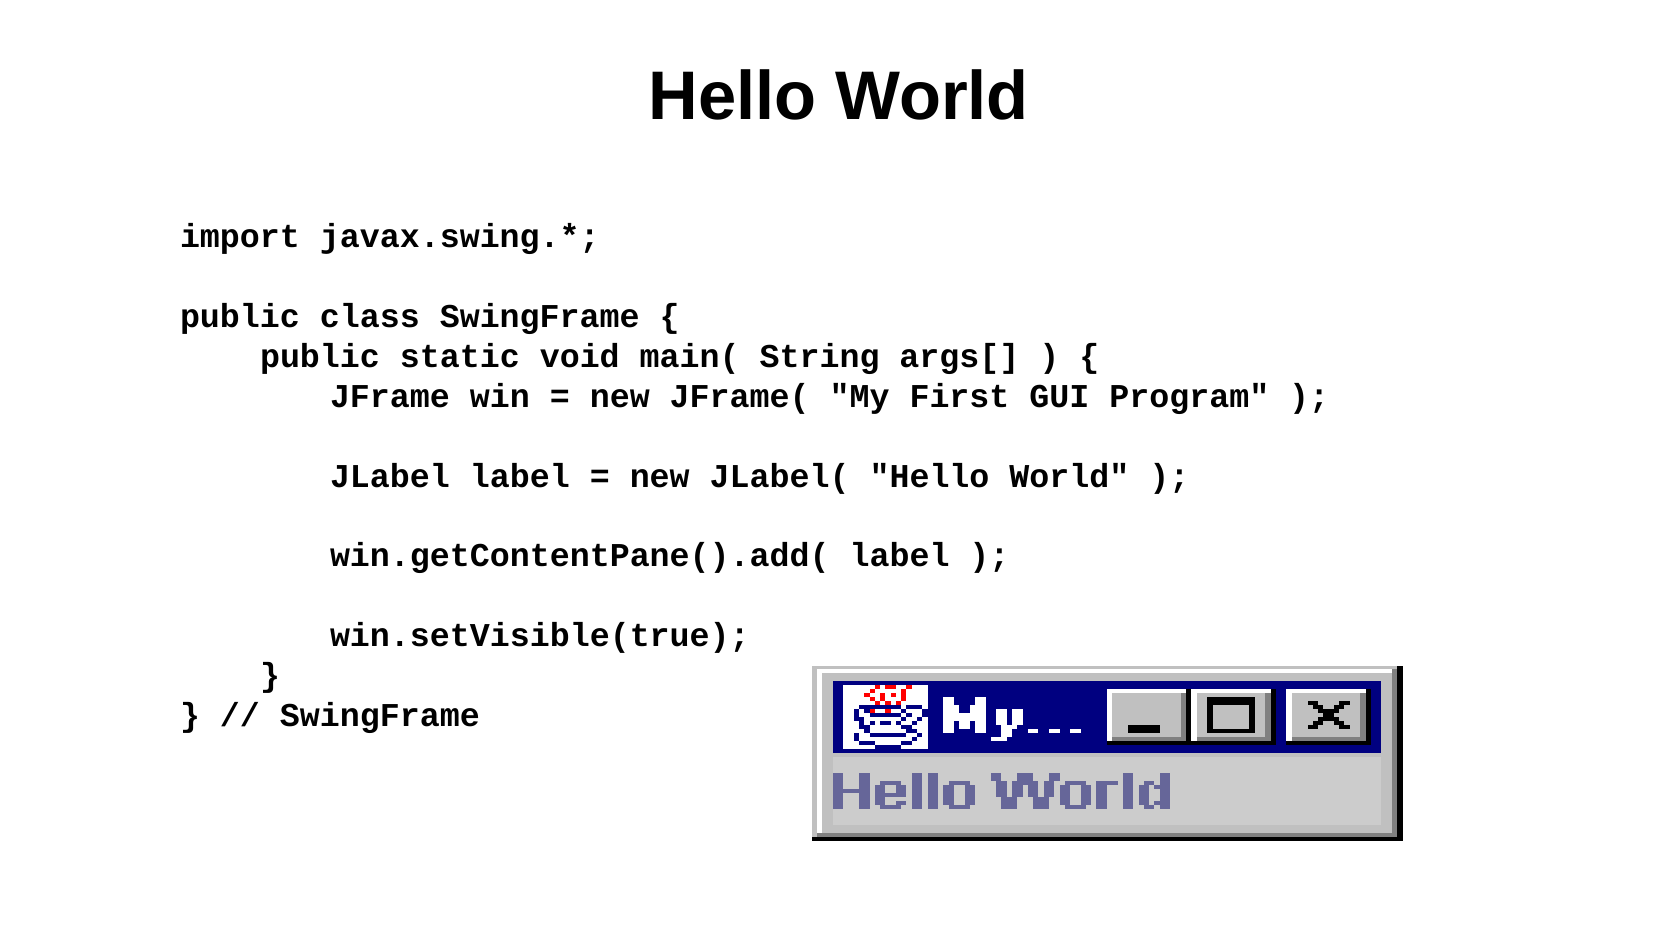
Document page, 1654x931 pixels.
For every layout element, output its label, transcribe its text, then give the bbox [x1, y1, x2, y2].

text_box import javax.swing.*; public class SwingFrame { public static void main( String args[] ) { JFrame win = new JFrame( "My First GUI Program" ); JLabel label = new JLabel( "Hello World" ); win.getContentPane().add( label ); win.setVisible(true); } } // SwingFrame [165, 206, 1345, 742]
title Hello World [82, 37, 1571, 147]
picture [812, 666, 1403, 841]
